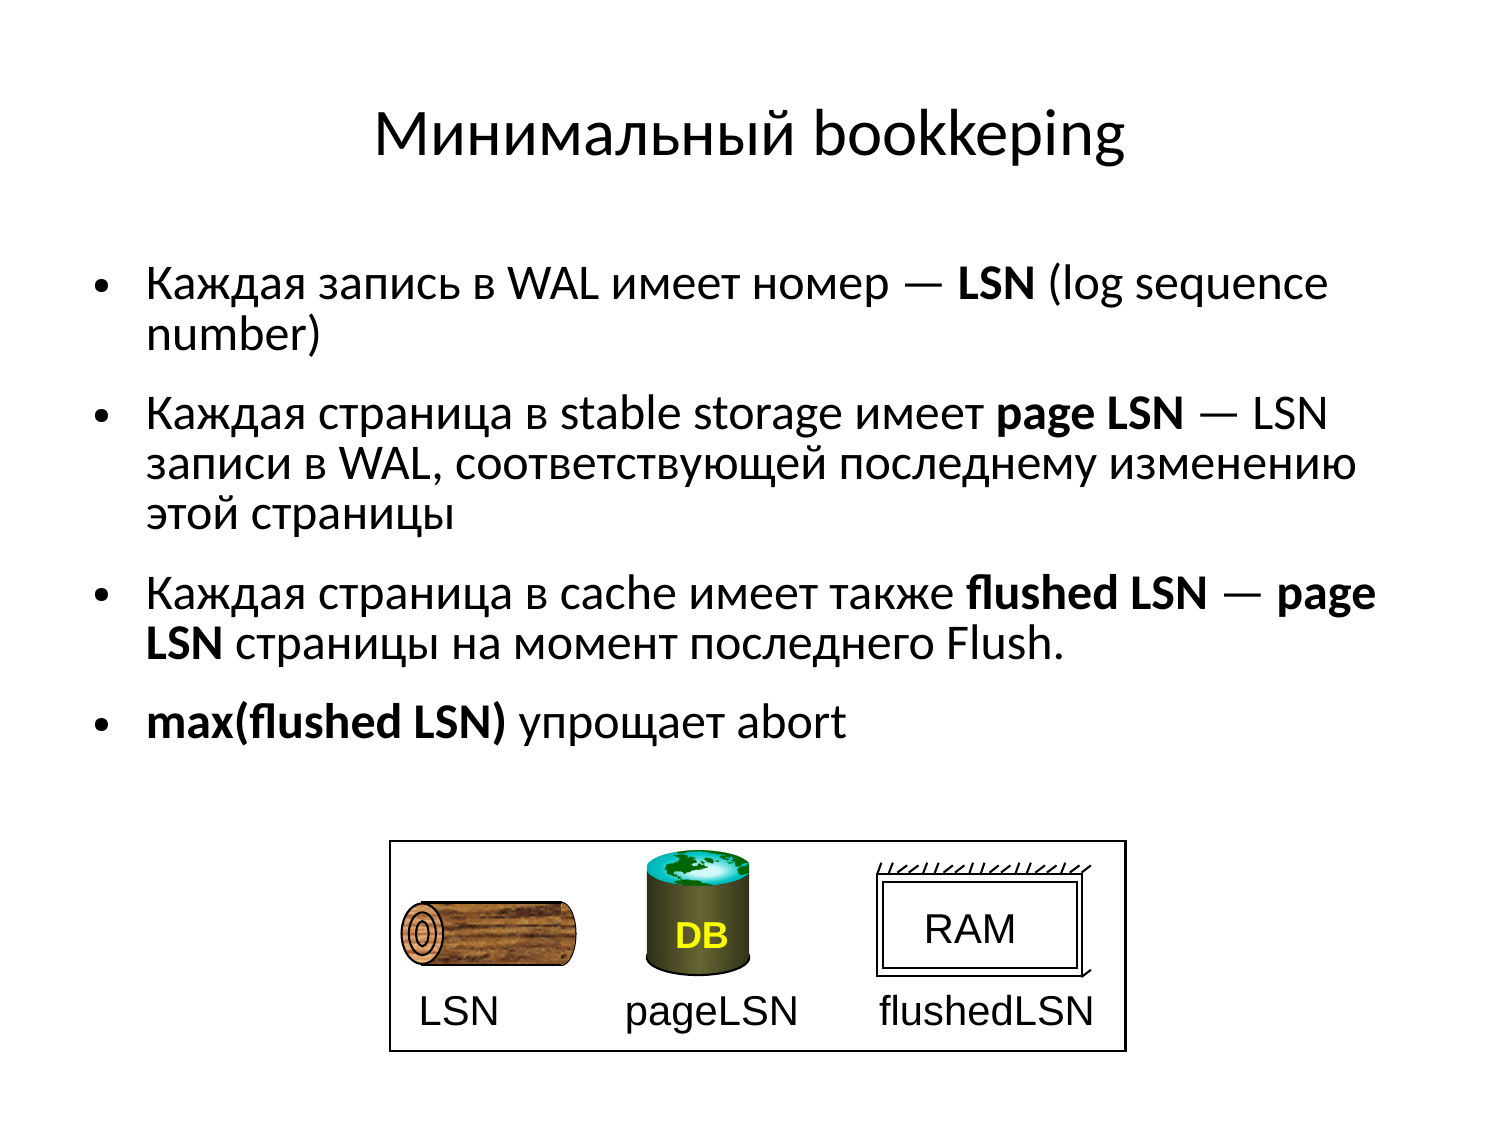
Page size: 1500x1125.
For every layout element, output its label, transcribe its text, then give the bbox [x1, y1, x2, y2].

text_box flushedLSN [864, 976, 1111, 1041]
title Минимальный bookkeping [75, 45, 1425, 233]
text_box [401, 902, 576, 966]
text_box pageLSN [610, 976, 815, 1041]
text_box LSN [403, 976, 515, 1041]
text_box DB [659, 903, 745, 964]
list Каждая запись в WAL имеет номер — LSN (log sequence number) Каждая страница в stable storage имеет page LSN — LSN записи в WAL, соответствующей последнему изменению этой страницы Каждая страница в cache имеет также flushed LSN — page LSN страницы на момент последнего Flush. max(flushed LSN) упрощает abort [75, 262, 1425, 847]
text_box RAM [909, 894, 1032, 960]
text_box [646, 886, 750, 976]
picture [646, 850, 750, 886]
